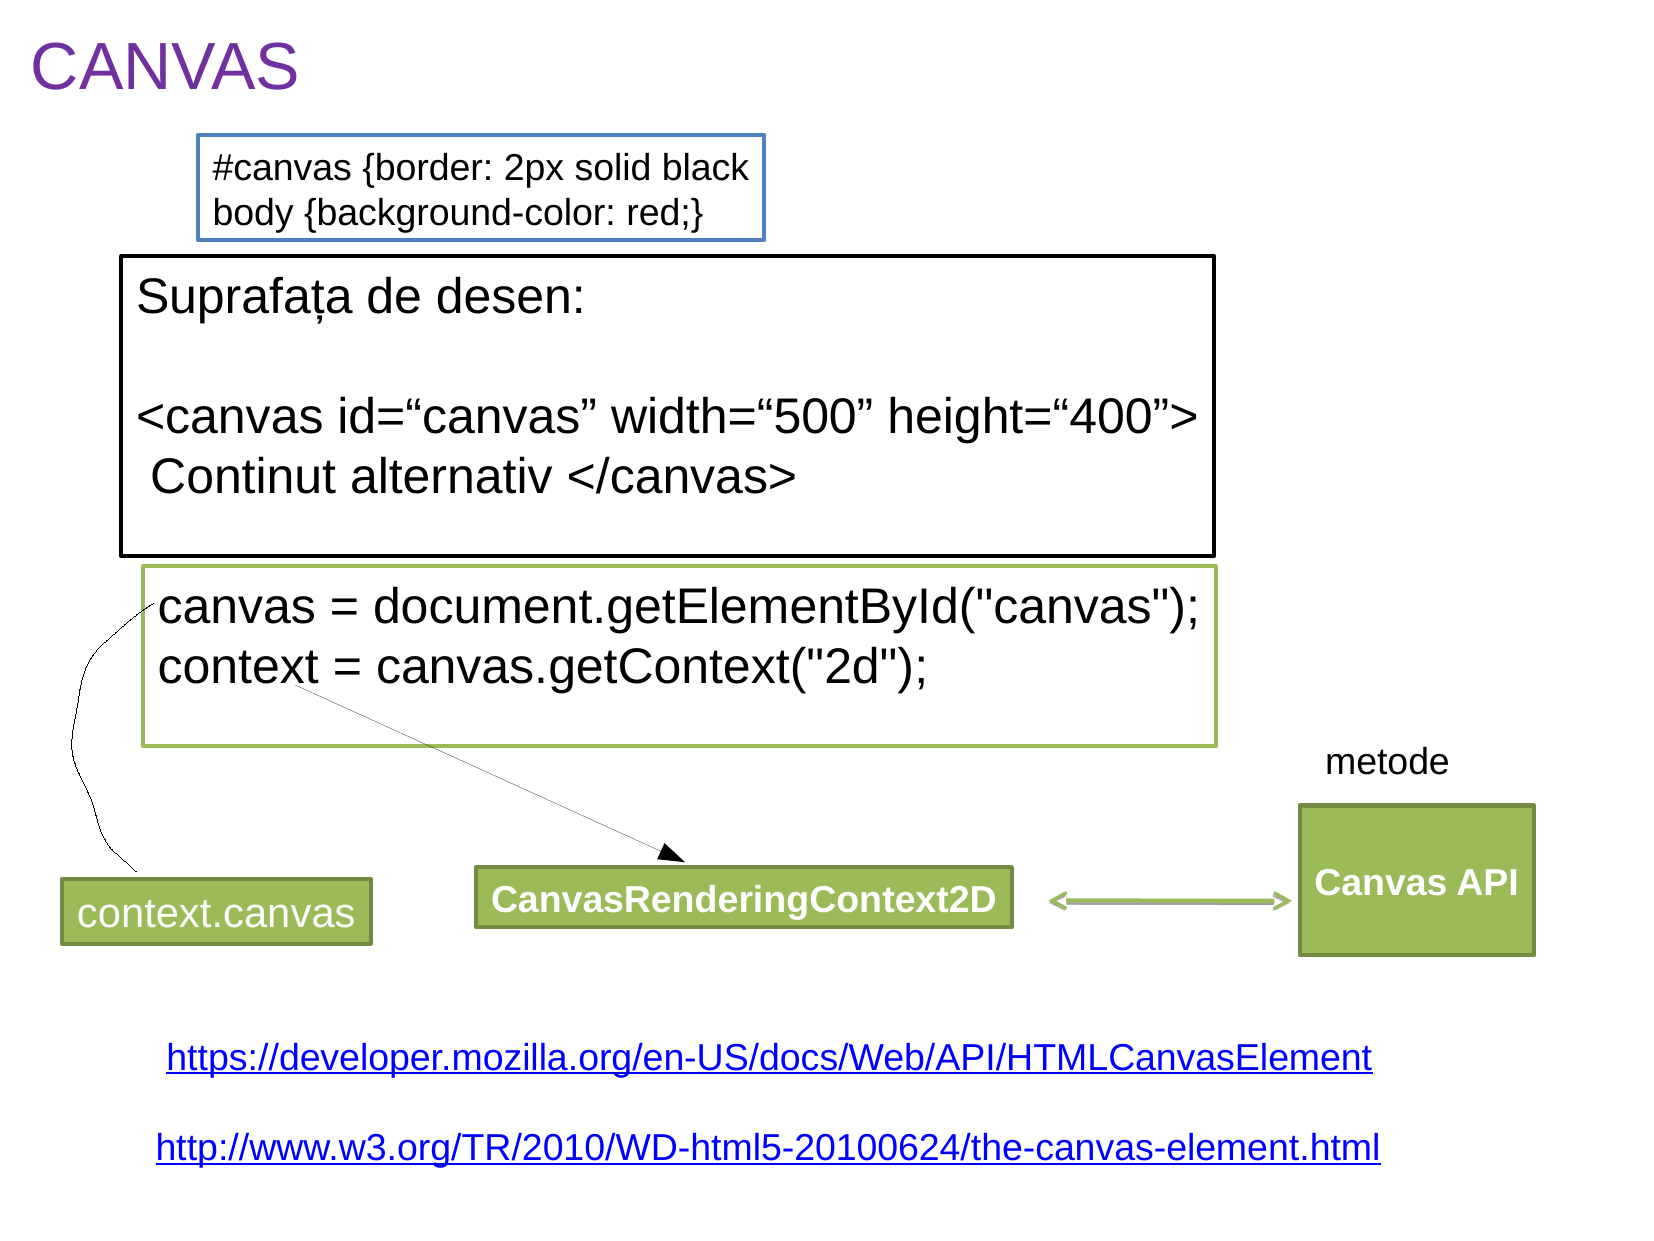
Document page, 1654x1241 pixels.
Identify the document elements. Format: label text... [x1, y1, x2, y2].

text_box https://developer.mozilla.org/en-US/docs/Web/API/HTMLCanvasElement [151, 1025, 1388, 1086]
text_box Canvas API [1299, 805, 1534, 956]
text_box #canvas {border: 2px solid black body {background-color: red;} [198, 135, 765, 240]
text_box canvas = document.getElementById("canvas"); context = canvas.getContext("2d"); [142, 566, 1216, 747]
text_box metode [1310, 729, 1525, 790]
text_box http://www.w3.org/TR/2010/WD-html5-20100624/the-canvas-element.html [140, 1116, 1396, 1176]
text_box CANVAS [16, 15, 1640, 751]
text_box CanvasRenderingContext2D [476, 867, 1012, 927]
text_box Suprafața de desen: <canvas id=“canvas” width=“500” height=“400”> Continut alternativ </canvas> [121, 256, 1215, 556]
text_box context.canvas [62, 878, 371, 944]
